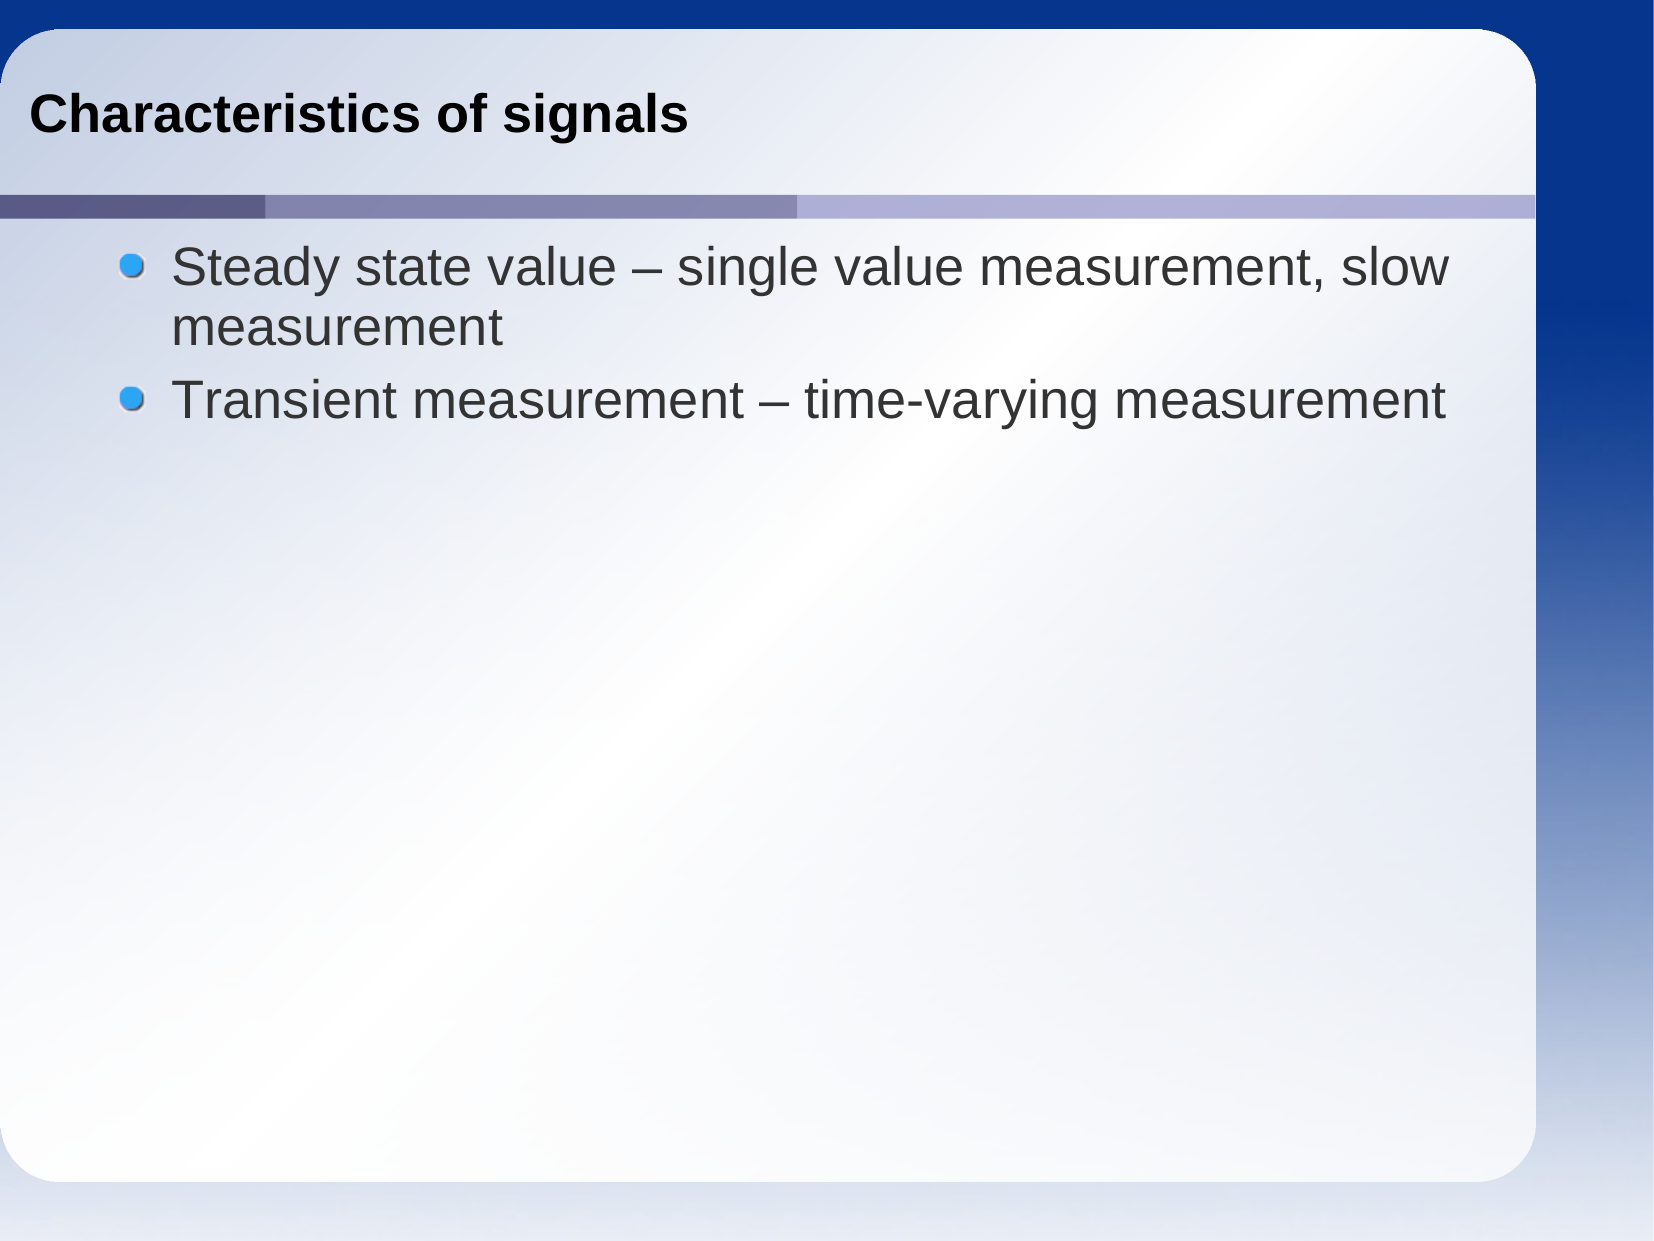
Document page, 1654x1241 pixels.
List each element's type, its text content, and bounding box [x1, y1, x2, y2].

list Steady state value – single value measurement, slow measurement Transient measurement – time-varying measurement [29, 236, 1506, 1152]
picture [0, 0, 1654, 1241]
title Characteristics of signals [29, 49, 1506, 178]
